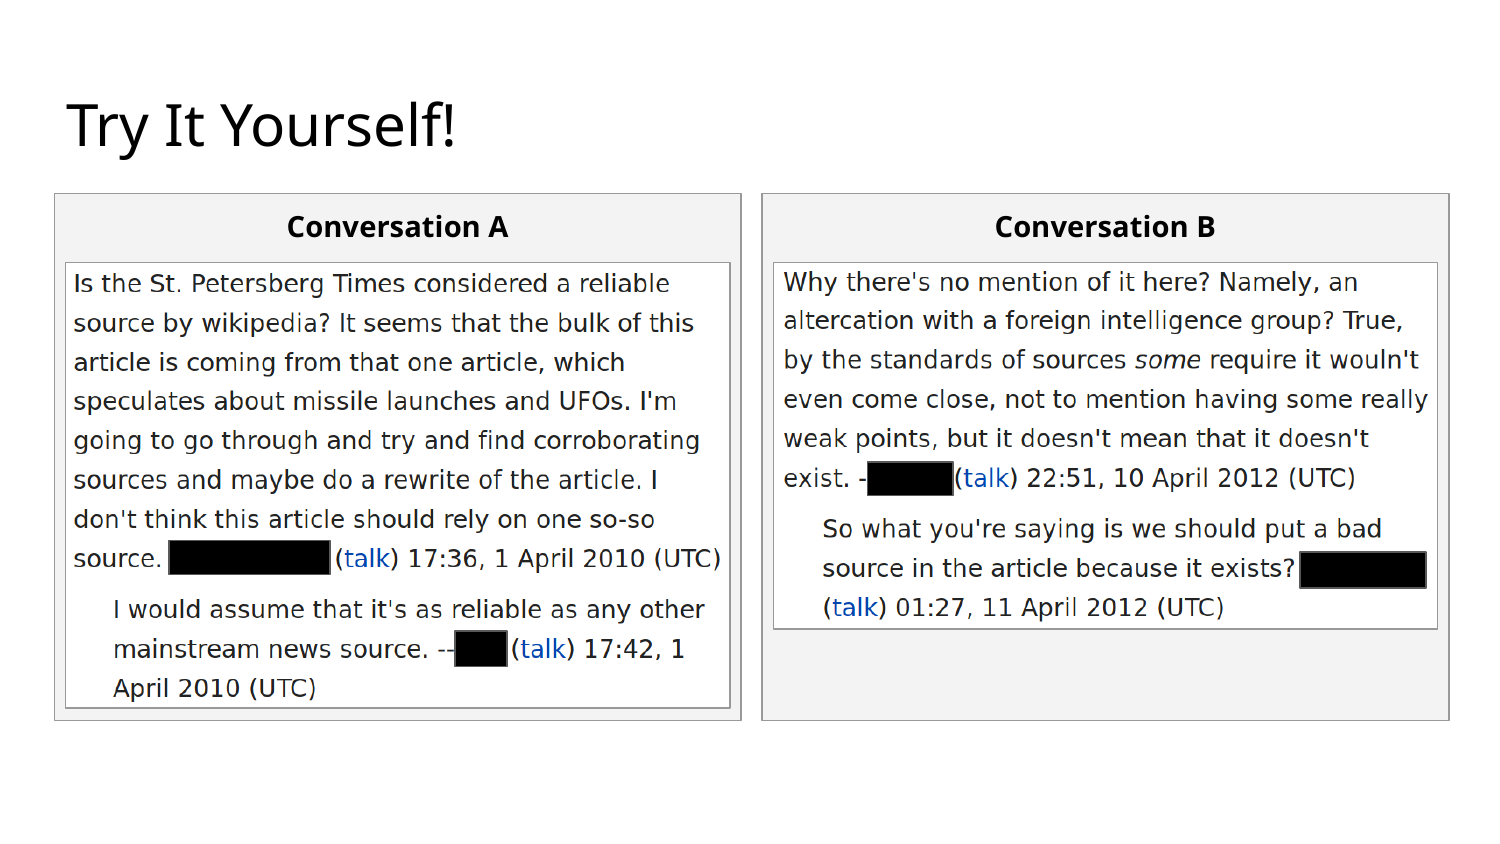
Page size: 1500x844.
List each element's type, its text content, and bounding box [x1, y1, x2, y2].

picture [774, 263, 1437, 629]
title Try It Yourself! [51, 72, 1449, 167]
picture [66, 263, 730, 708]
text_box Conversation B [762, 193, 1449, 721]
text_box [867, 461, 953, 496]
text_box [455, 630, 507, 667]
text_box [168, 540, 330, 575]
text_box [1299, 551, 1427, 588]
text_box Conversation A [54, 193, 742, 721]
